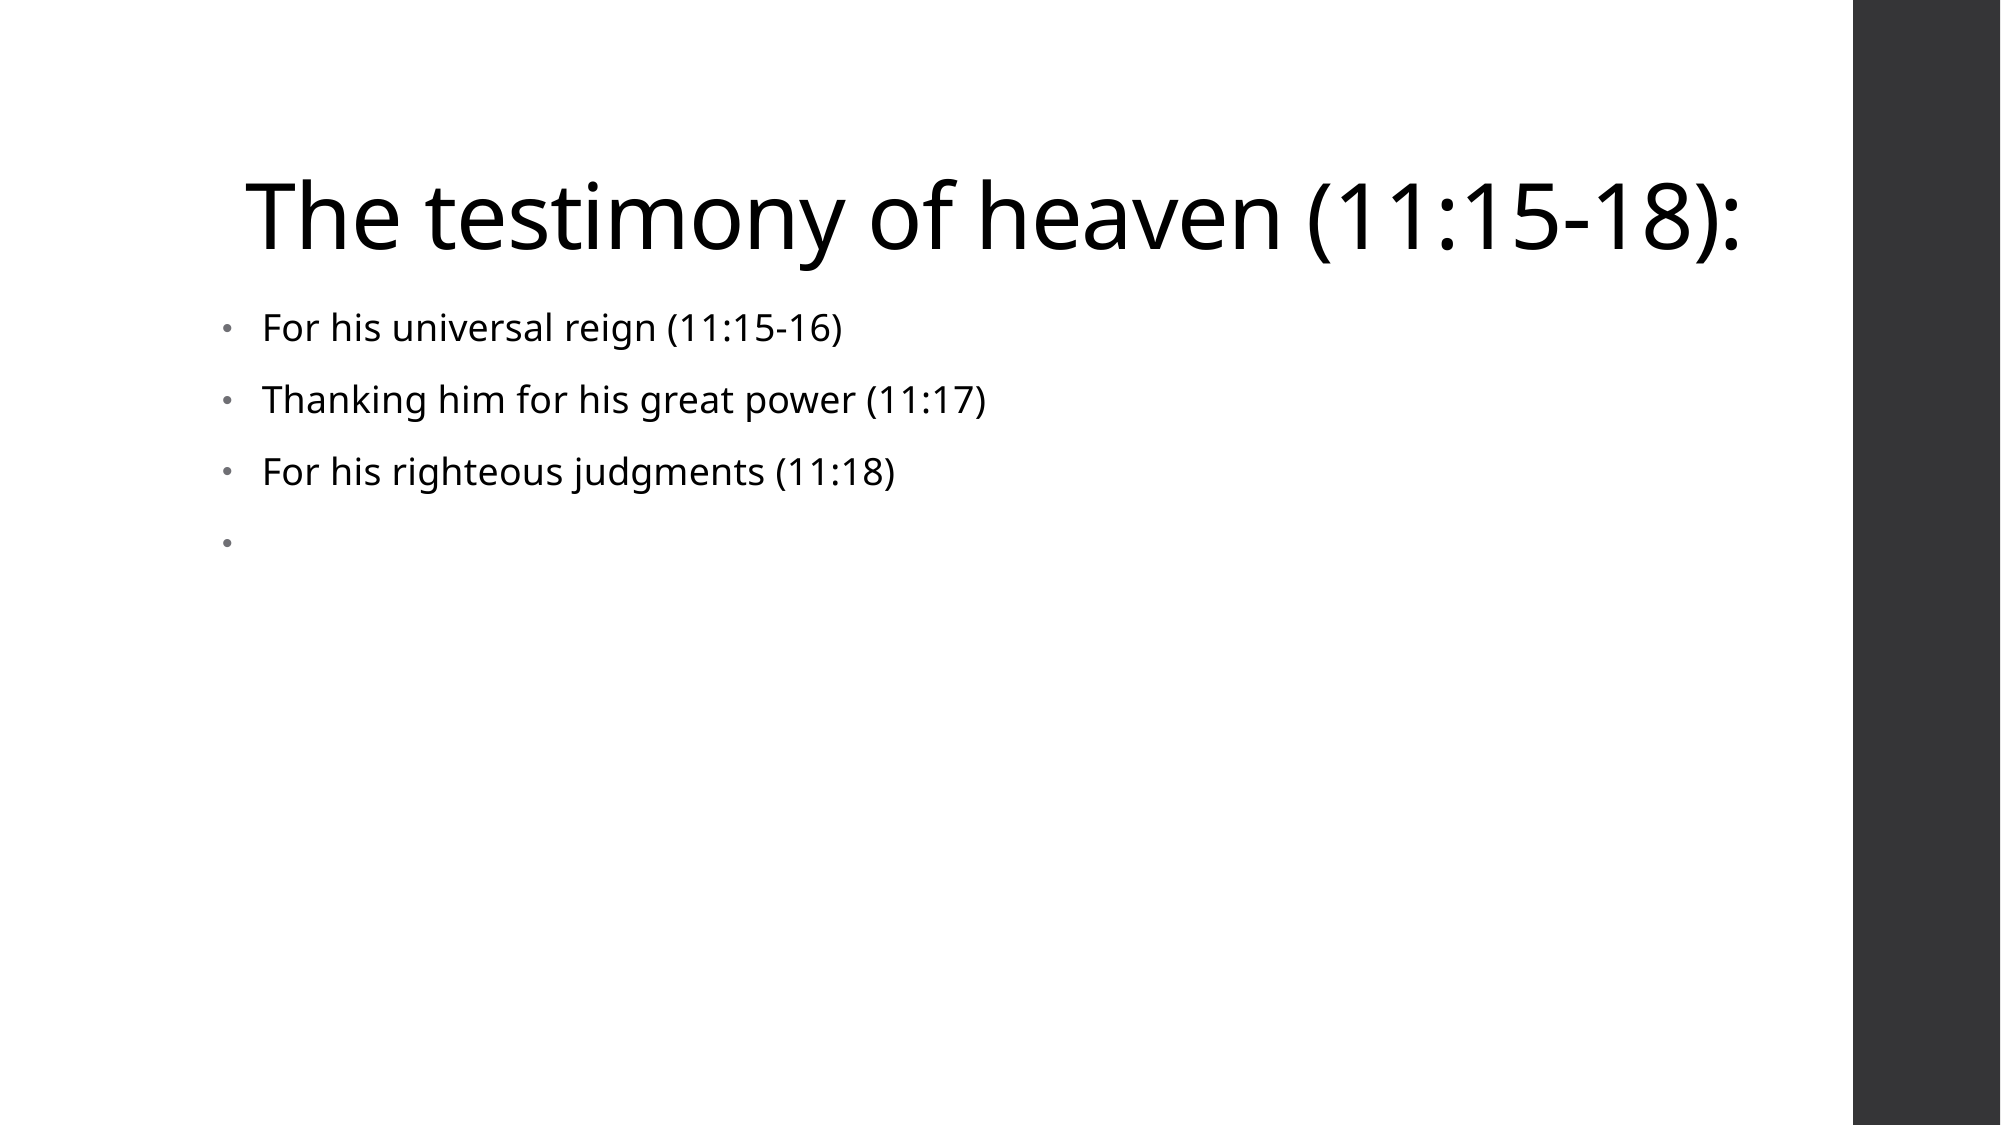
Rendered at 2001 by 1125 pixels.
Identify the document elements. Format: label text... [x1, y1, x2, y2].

list For his universal reign (11:15-16) Thanking him for his great power (11:17) For his righteous judgments (11:18) [206, 299, 1617, 1014]
title The testimony of heaven (11:15-18): [206, 60, 1797, 278]
